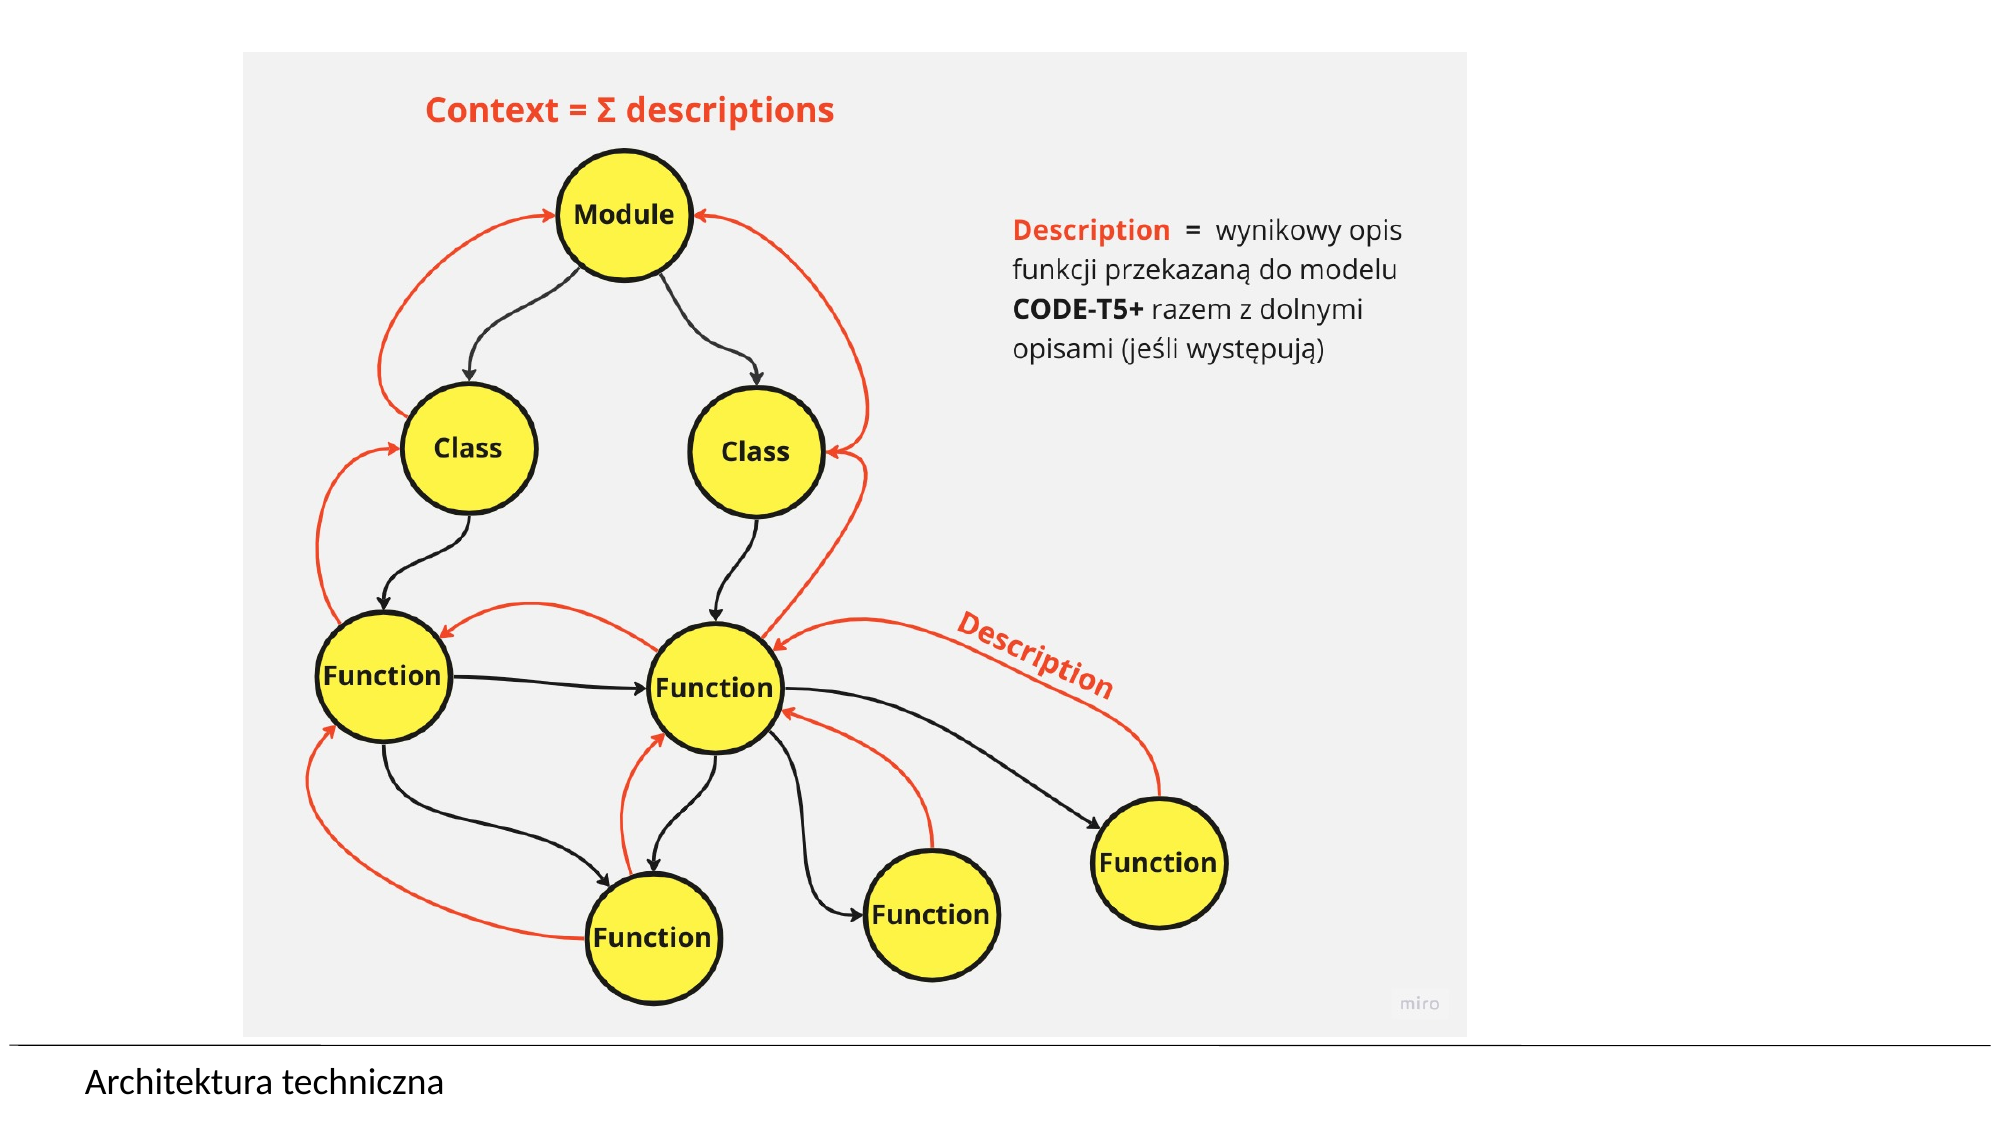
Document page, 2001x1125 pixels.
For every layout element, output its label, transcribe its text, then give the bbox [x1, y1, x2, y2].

text_box Architektura techniczna [69, 1049, 855, 1111]
picture [243, 52, 1467, 1038]
